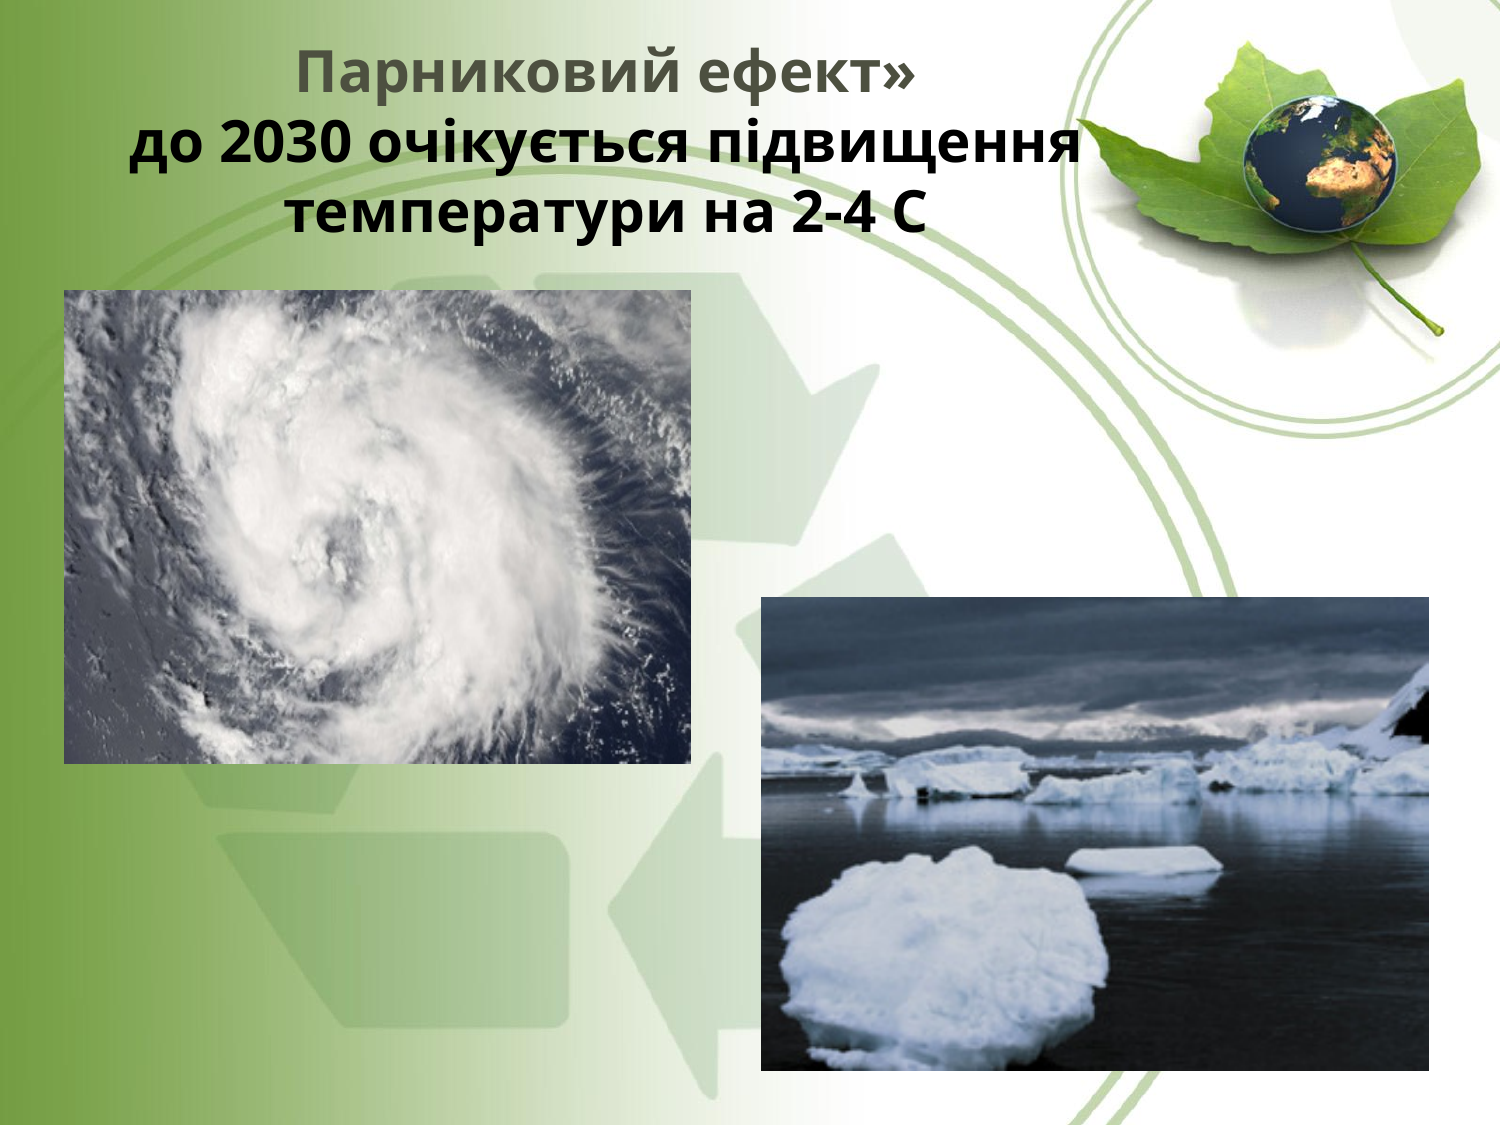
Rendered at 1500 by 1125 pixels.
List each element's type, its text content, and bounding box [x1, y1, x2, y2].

title Парниковий ефект» до 2030 очікується підвищення температури на 2-4 С [75, 45, 1138, 233]
picture [0, 0, 1500, 1125]
